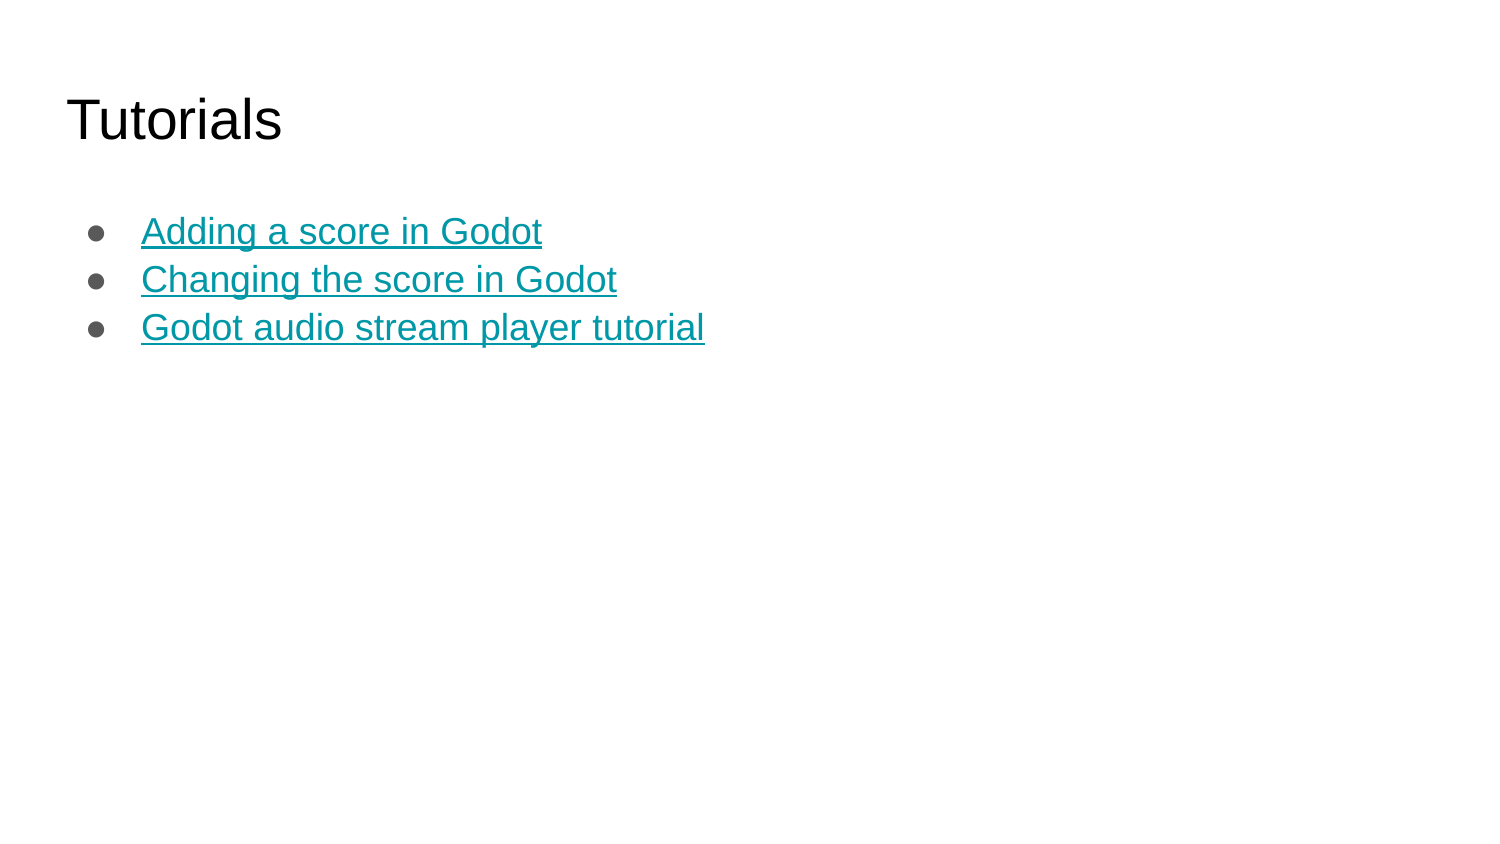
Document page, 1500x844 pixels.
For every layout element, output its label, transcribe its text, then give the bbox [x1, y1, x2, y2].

title Tutorials [51, 72, 1449, 167]
list Adding a score in Godot Changing the score in Godot Godot audio stream player tutorial [51, 189, 1449, 750]
